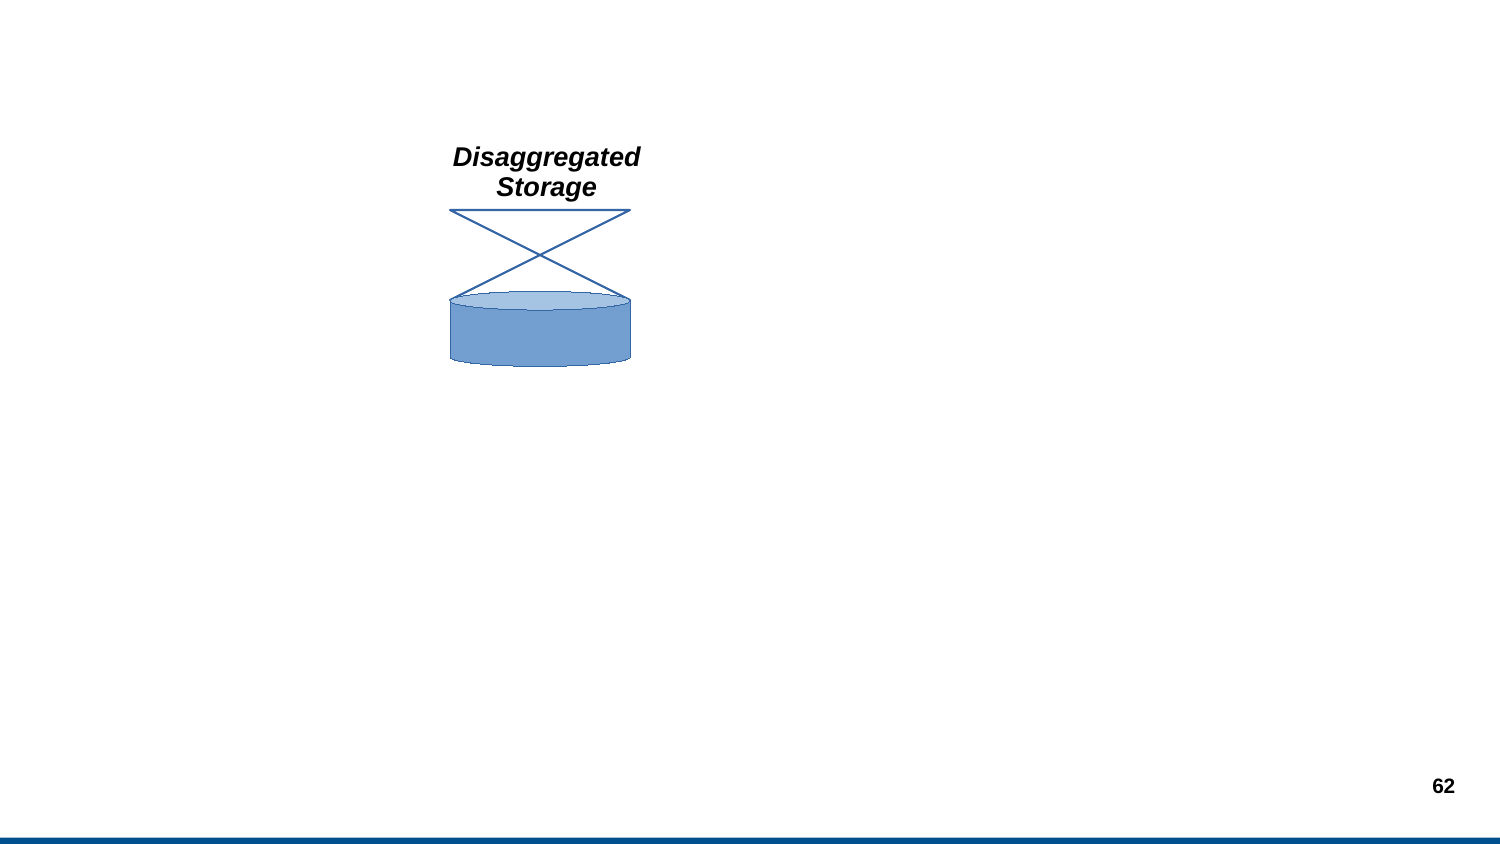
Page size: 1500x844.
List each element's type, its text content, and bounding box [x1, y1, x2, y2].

text_box [450, 210, 631, 297]
text_box Disaggregated Storage [438, 134, 656, 210]
text_box Application View [450, 291, 631, 311]
text_box [450, 301, 631, 367]
